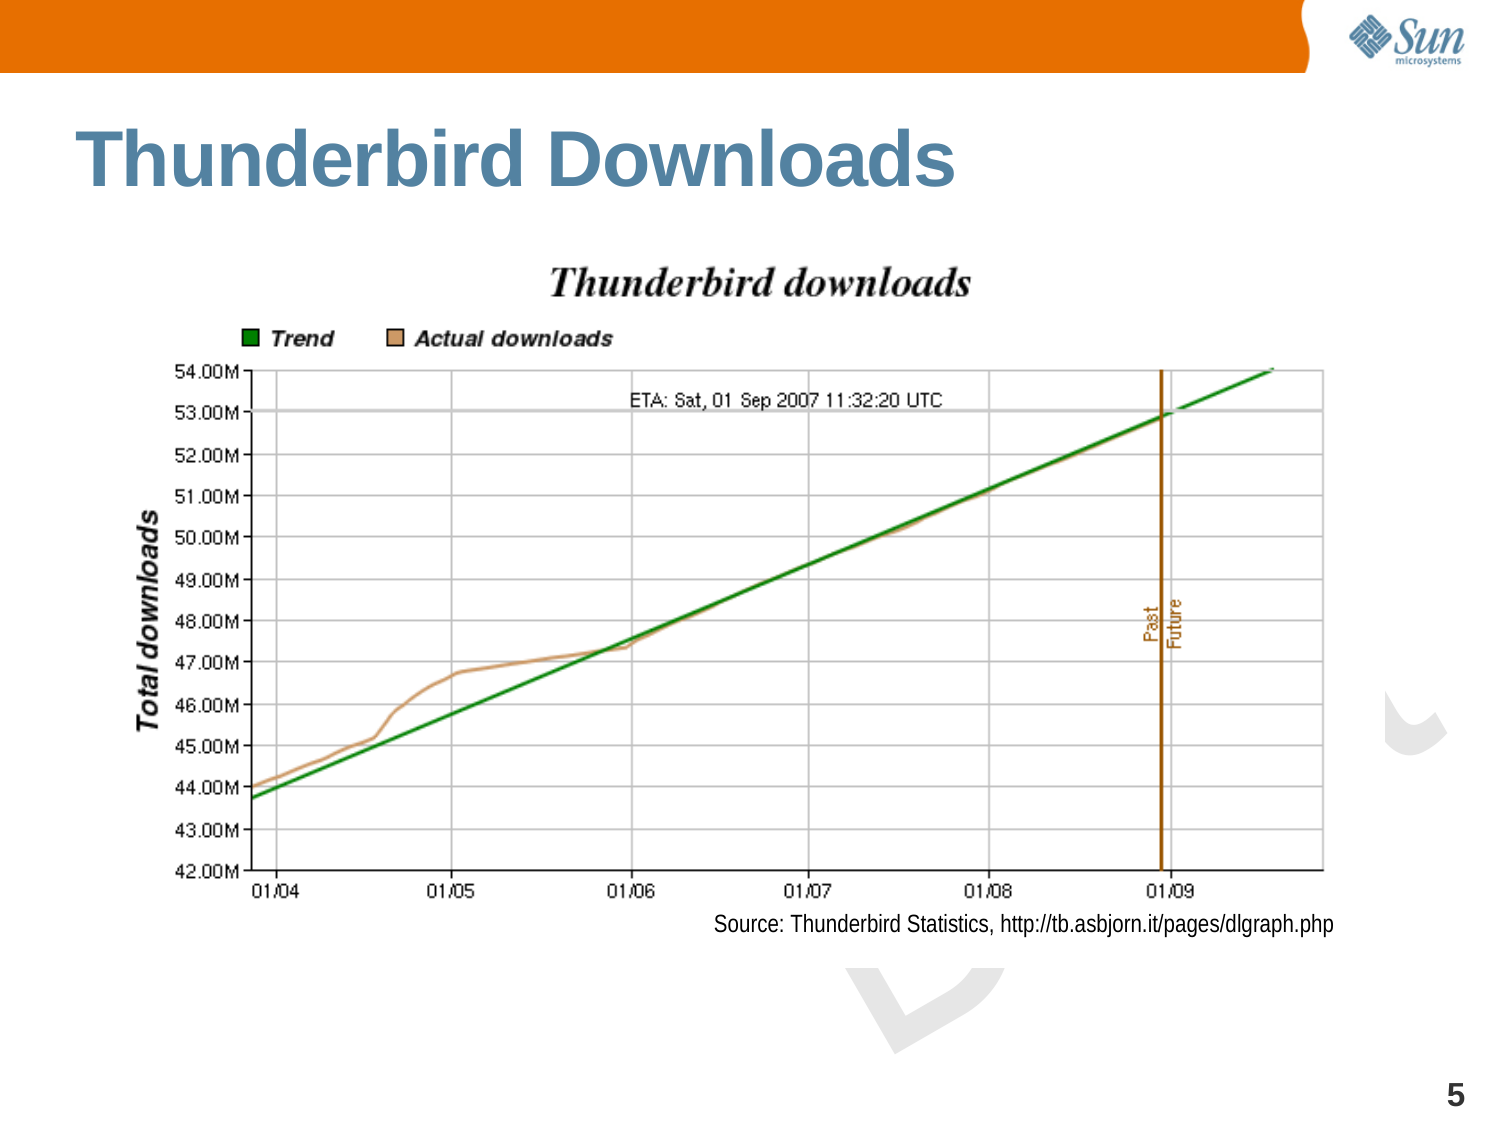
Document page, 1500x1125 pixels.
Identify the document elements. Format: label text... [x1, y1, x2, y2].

picture [0, 0, 1500, 73]
text_box Source: Thunderbird Statistics, http://tb.asbjorn.it/pages/dlgraph.php [713, 912, 1337, 942]
picture [135, 254, 1385, 968]
title Thunderbird Downloads [75, 123, 1437, 227]
